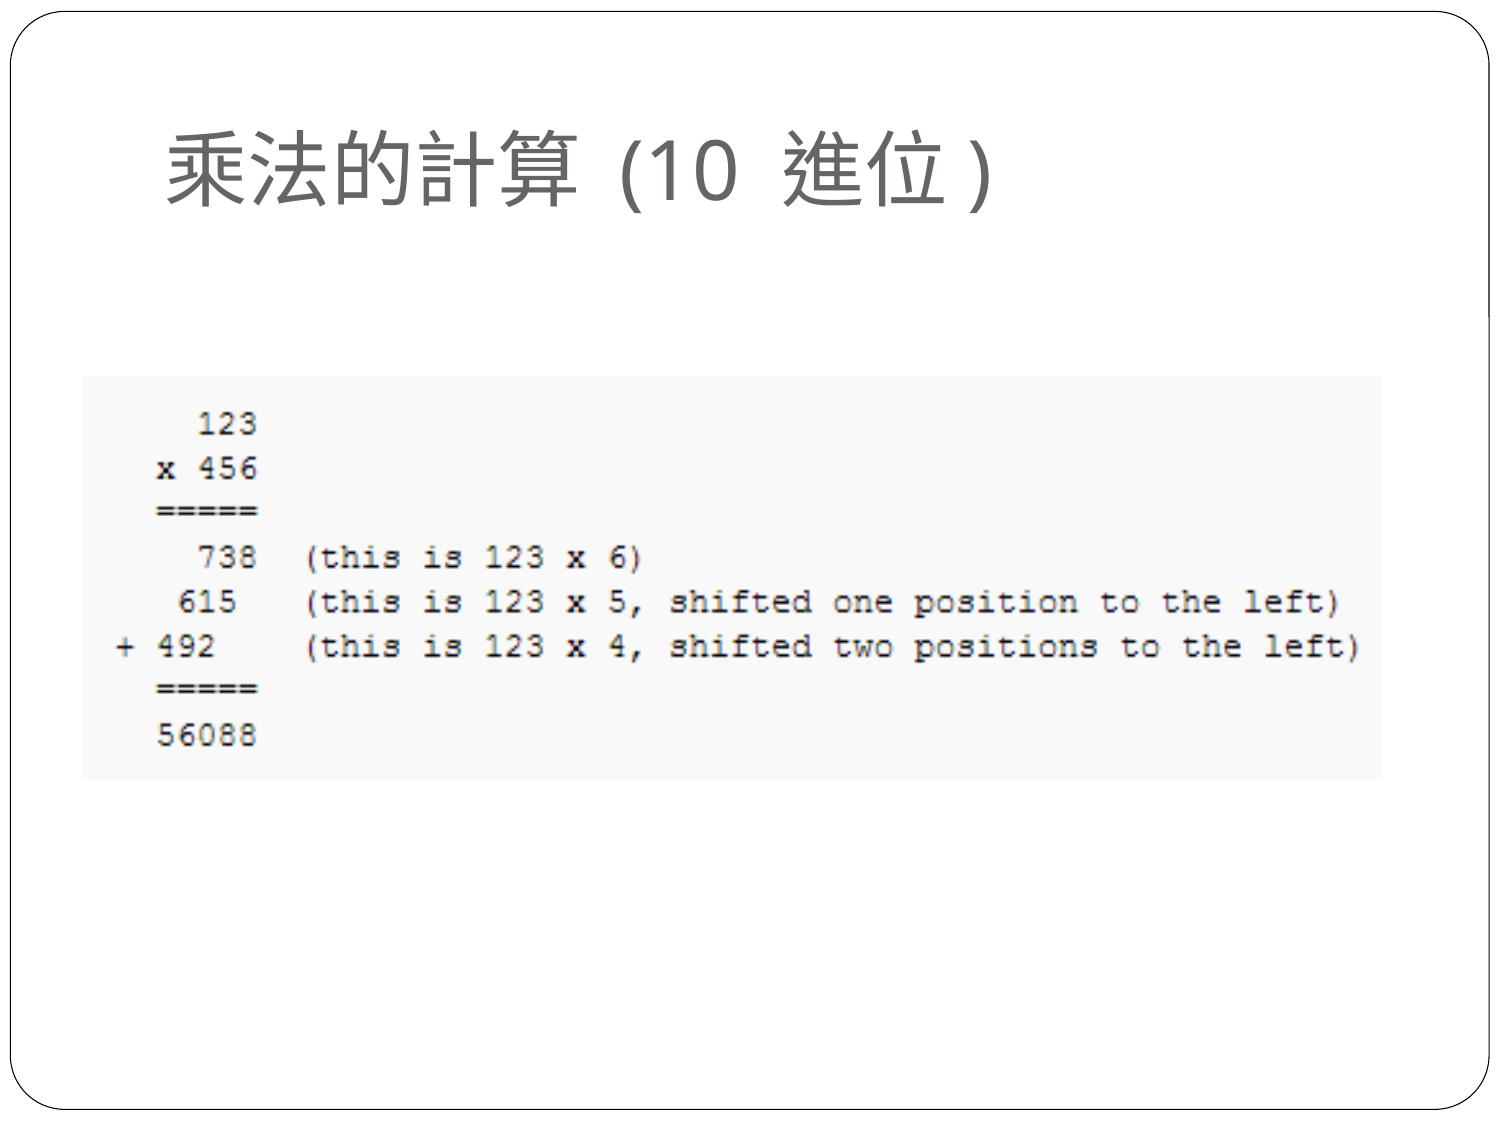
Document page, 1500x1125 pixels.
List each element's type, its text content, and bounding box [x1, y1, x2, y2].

title 乘法的計算 (10 進位) [150, 9, 1426, 233]
picture [82, 377, 1382, 780]
